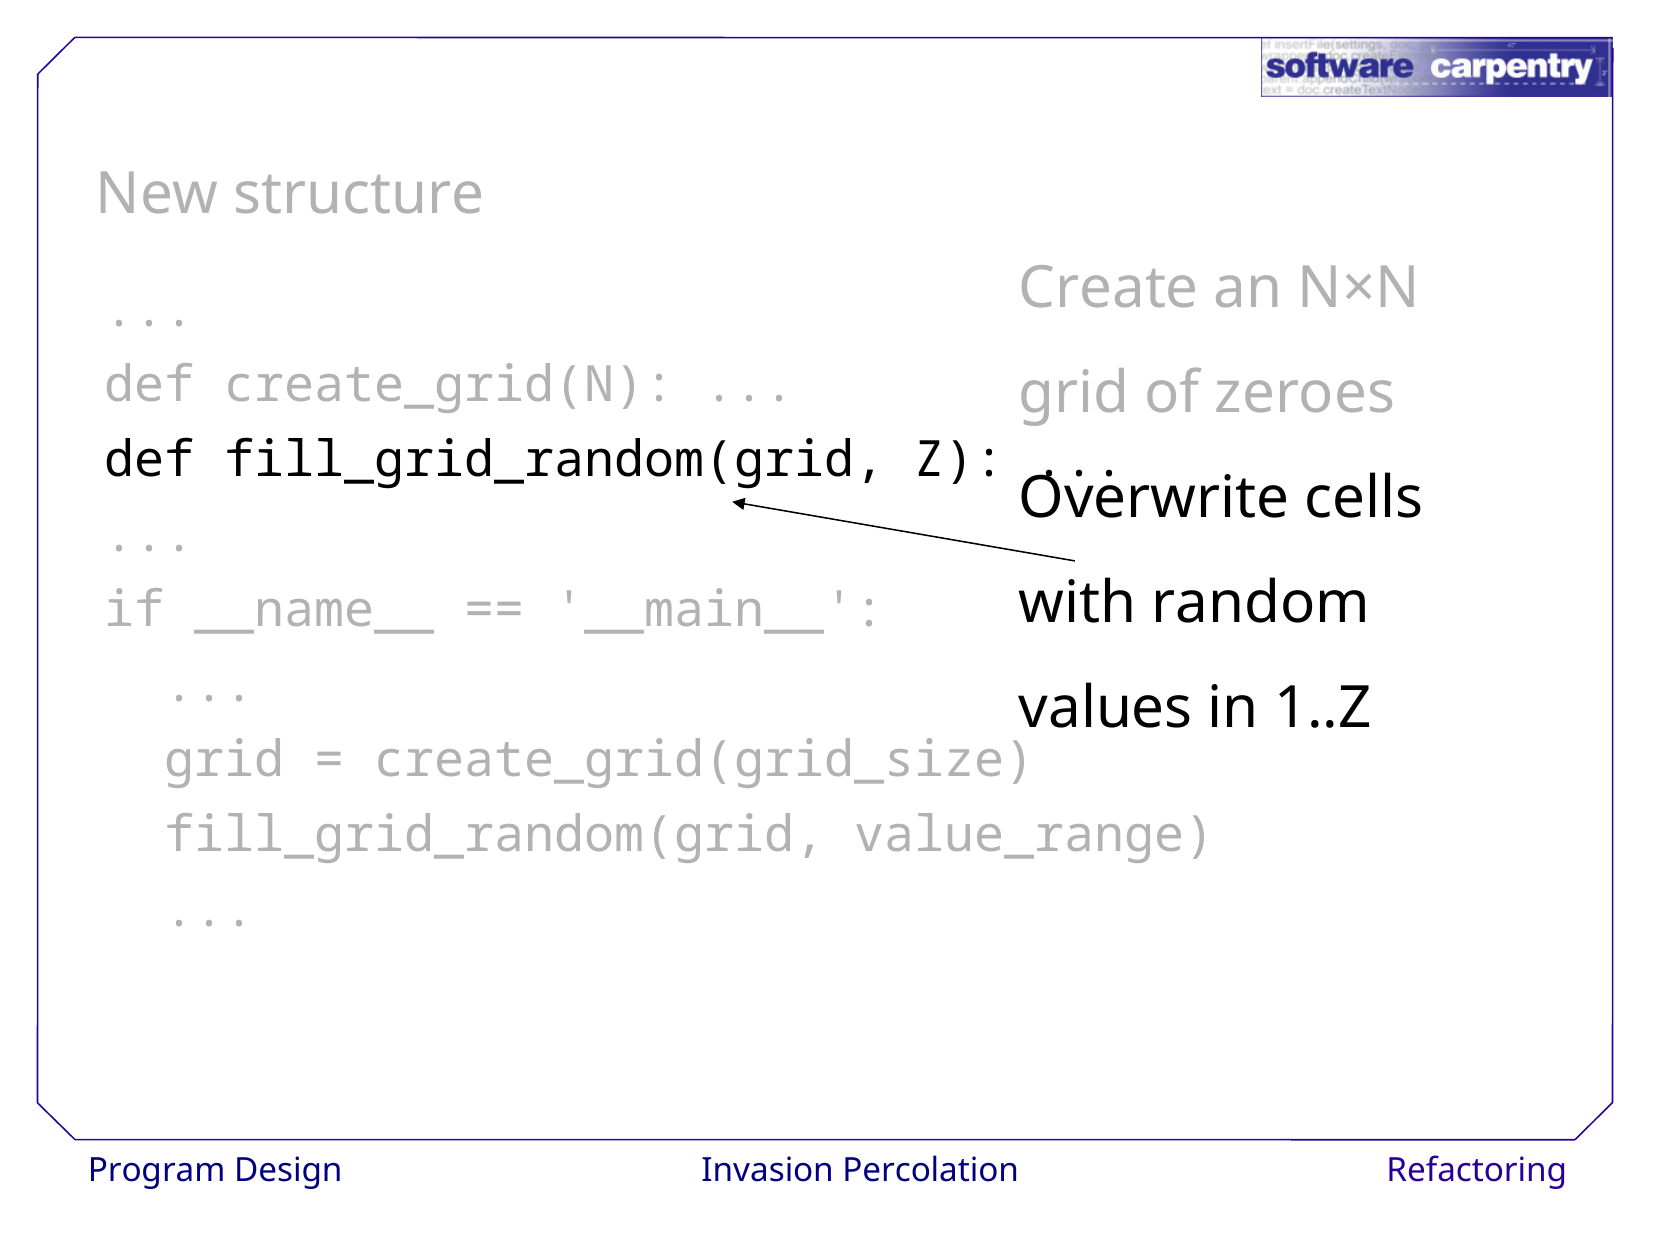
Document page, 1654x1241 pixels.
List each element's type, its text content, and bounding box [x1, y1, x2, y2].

picture [1261, 39, 1613, 97]
text_box New structure [81, 112, 650, 233]
text_box Create an N×N grid of zeroes Overwrite cells with random values in 1..Z [1003, 206, 1588, 747]
text_box ... def create_grid(N): ... def fill_grid_random(grid, Z): ... ... if __name__ == '__main__': ... grid = create_grid(grid_size) fill_grid_random(grid, value_range) ... [89, 253, 1508, 1020]
